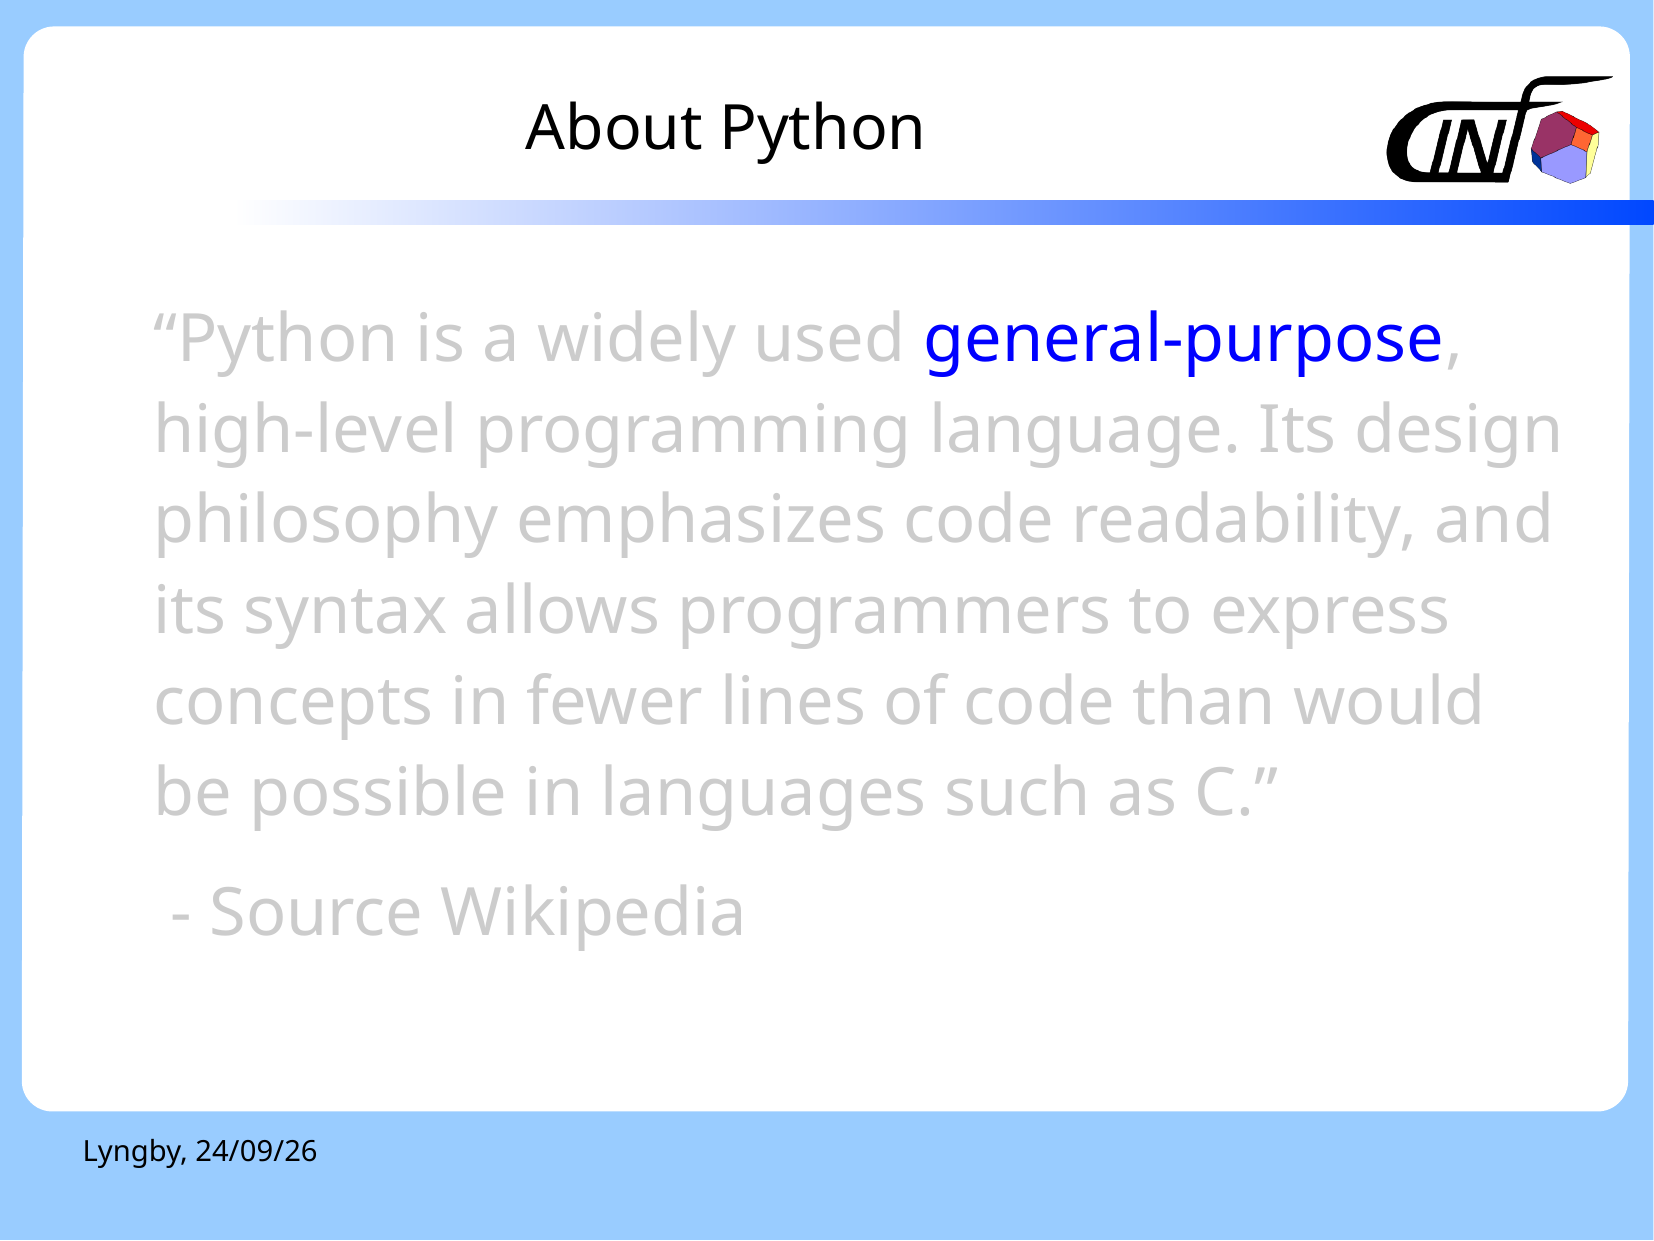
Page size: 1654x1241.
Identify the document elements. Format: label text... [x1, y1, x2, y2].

text_box 1442 [956, 201, 961, 224]
list “Python is a widely used general-purpose, high-level programming language. Its design philosophy emphasizes code readability, and its syntax allows programmers to express concepts in fewer lines of code than would be possible in languages such as C.” - Source Wikipedia [82, 290, 1571, 1010]
title About Python [82, 49, 1371, 201]
picture [1386, 76, 1613, 184]
